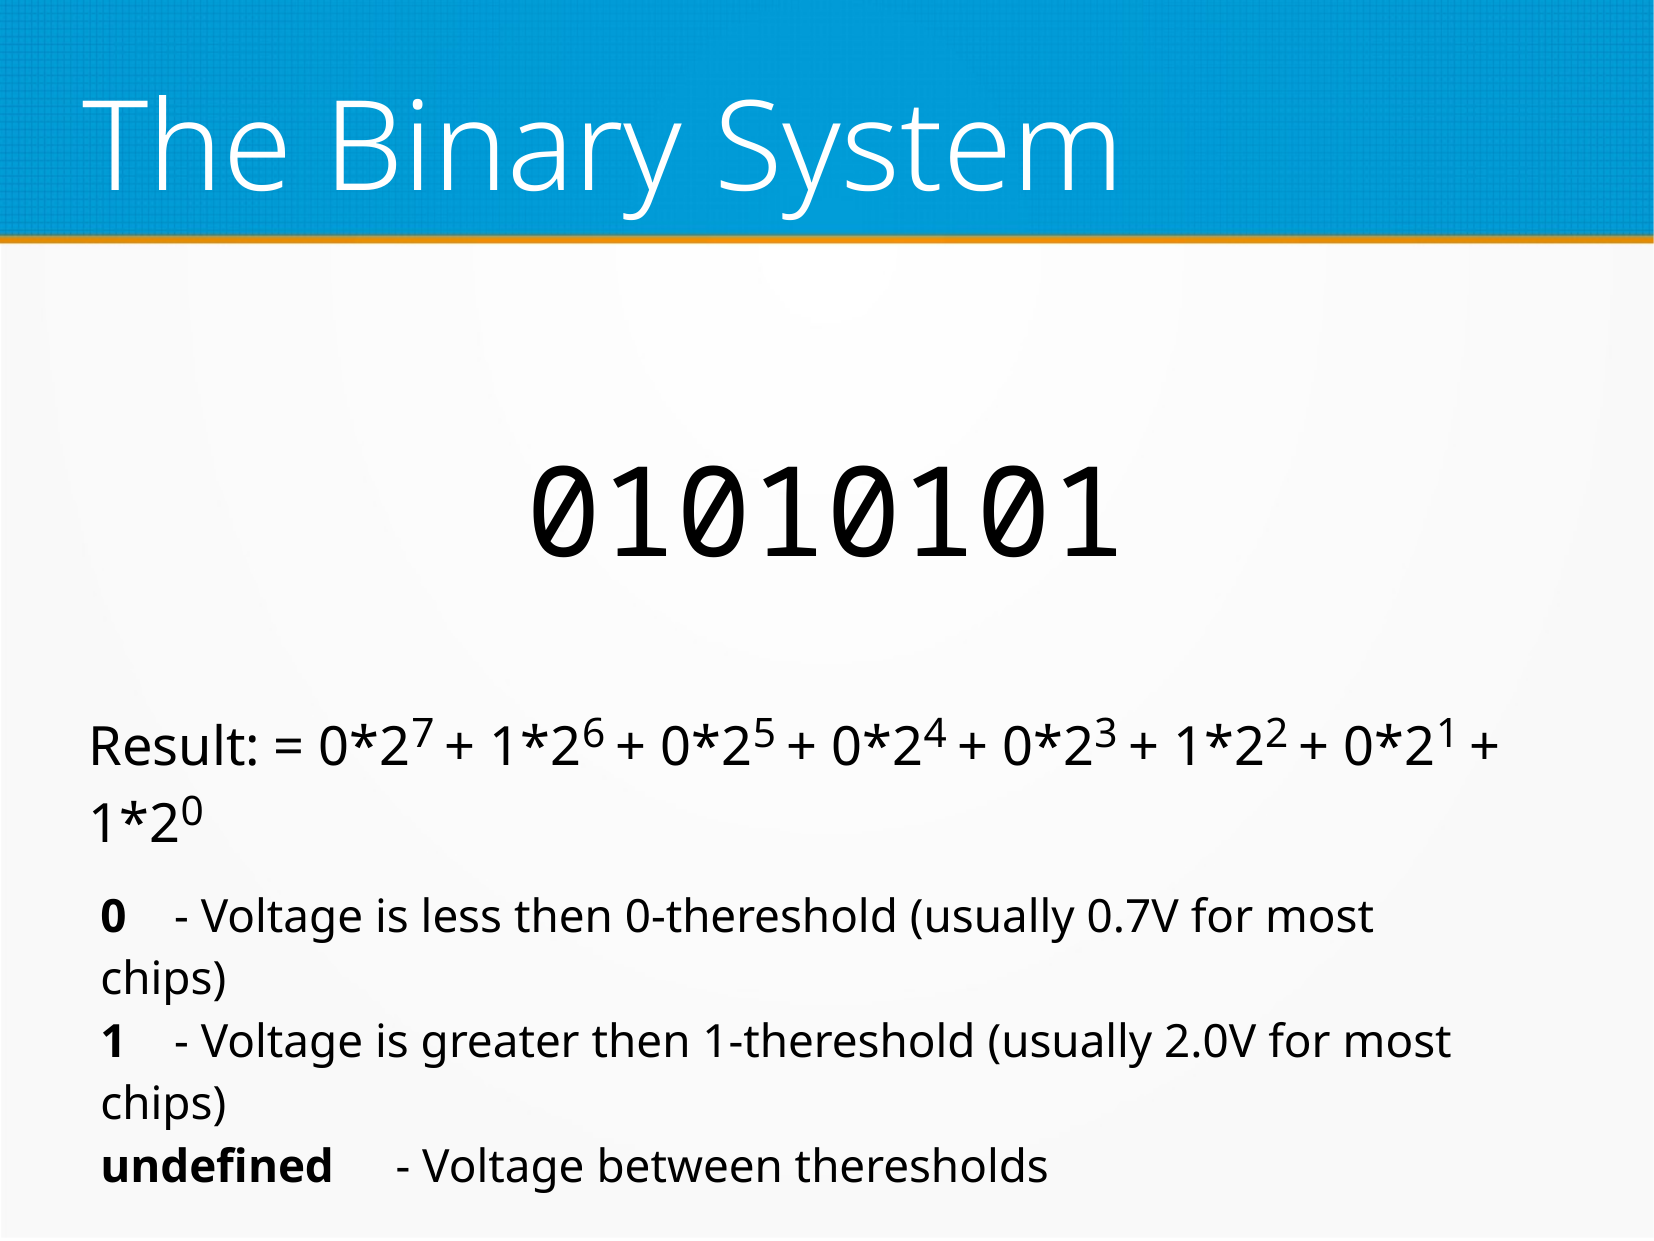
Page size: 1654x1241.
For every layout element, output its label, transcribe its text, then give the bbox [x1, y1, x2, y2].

picture [0, 233, 1654, 1241]
title The Binary System [82, 19, 1571, 227]
text_box 01010101 [283, 423, 1371, 593]
text_box Result: = 0*27 + 1*26 + 0*25 + 0*24 + 0*23 + 1*22 + 0*21 + 1*20 [82, 665, 1560, 898]
text_box 0 - Voltage is less then 0-thereshold (usually 0.7V for most chips) 1 - Voltage is greater then 1-thereshold (usually 2.0V for most chips) undefined - Voltage between theresholds [94, 947, 1465, 1132]
